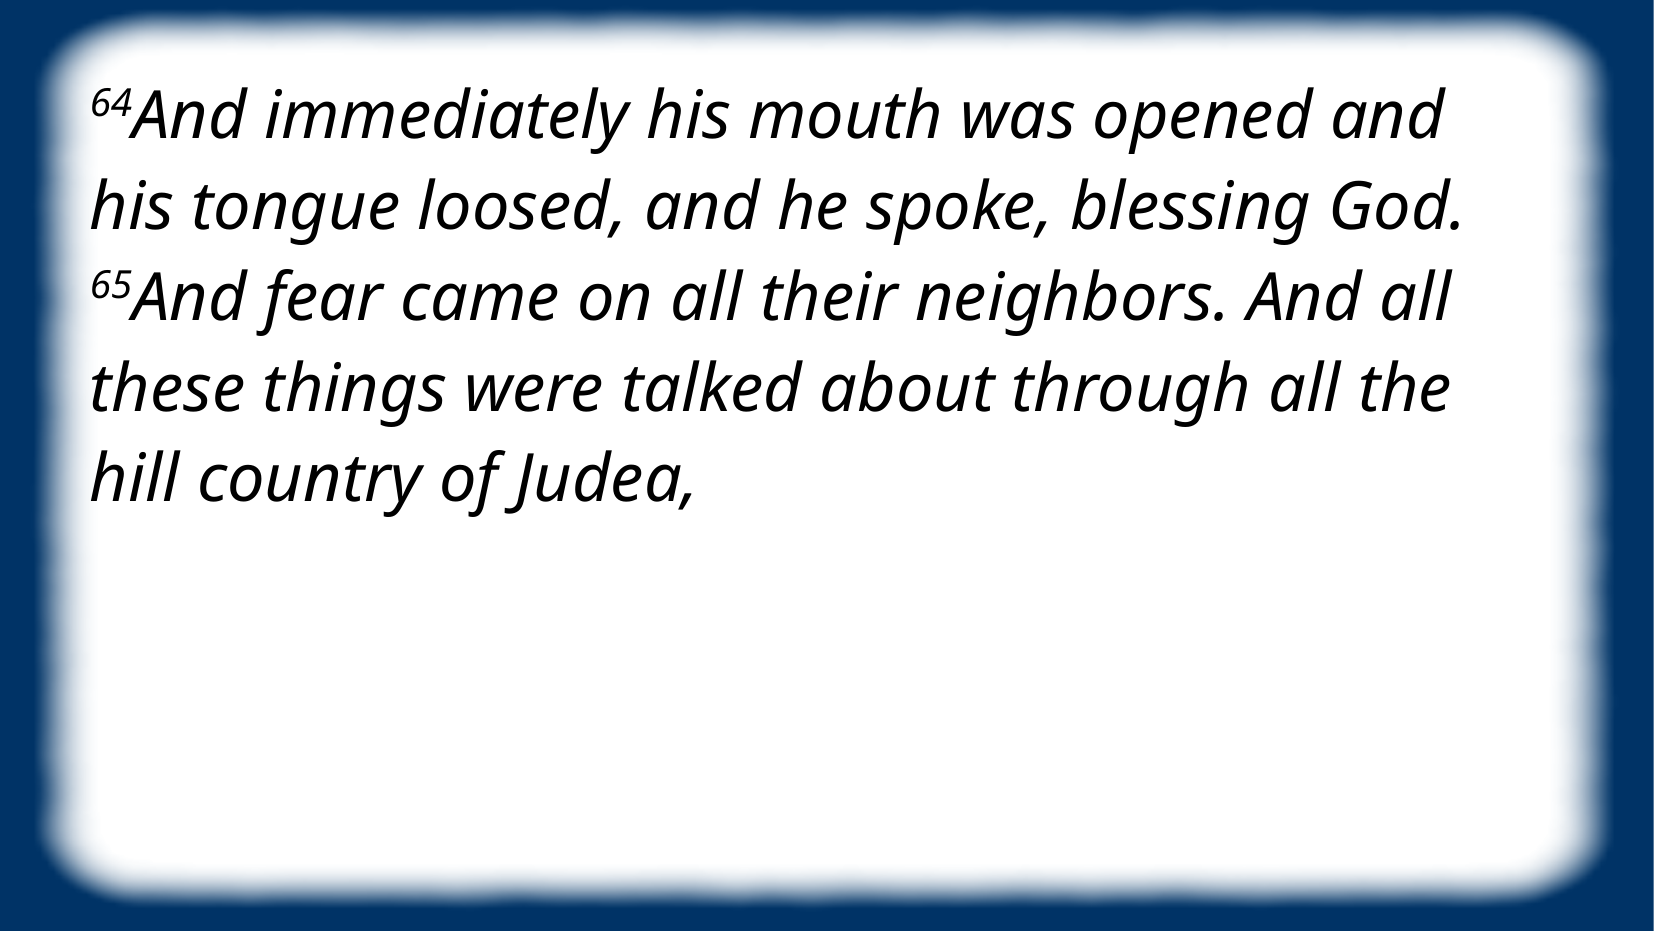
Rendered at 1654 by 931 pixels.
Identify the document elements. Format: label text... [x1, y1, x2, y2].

text_box 64And immediately his mouth was opened and his tongue loosed, and he spoke, blessing God. 65And fear came on all their neighbors. And all these things were talked about through all the hill country of Judea, [75, 60, 1561, 519]
picture [0, 0, 1654, 931]
